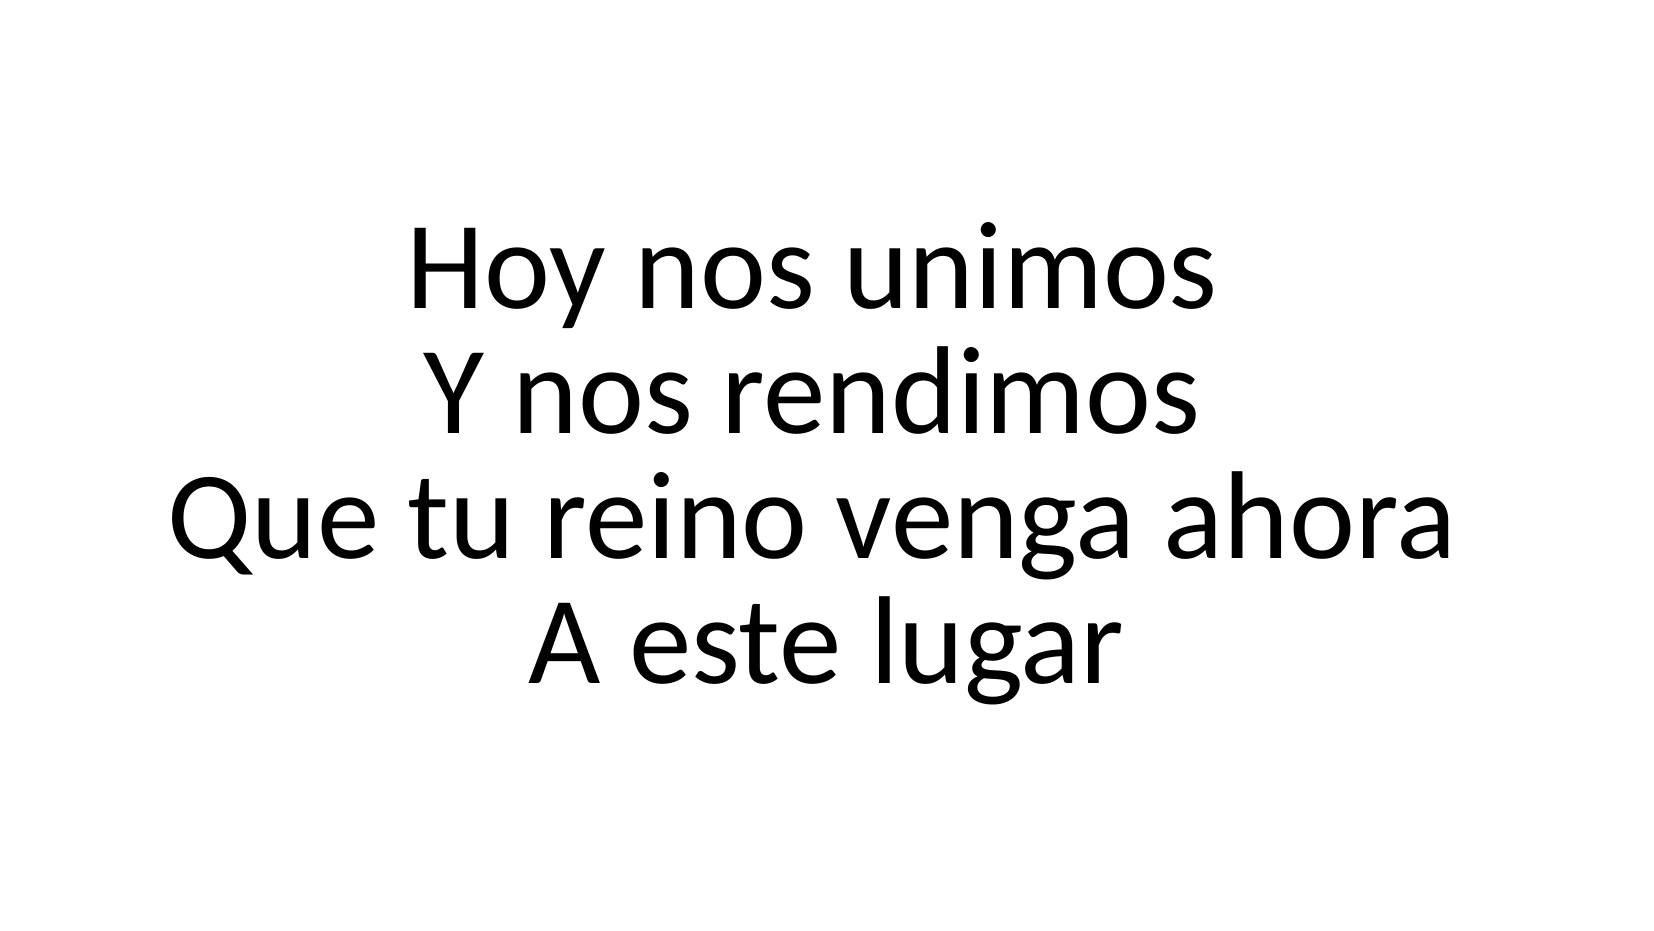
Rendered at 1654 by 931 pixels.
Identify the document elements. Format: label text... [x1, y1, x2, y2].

title Hoy nos unimos Y nos rendimos Que tu reino venga ahora A este lugar [0, 0, 1654, 931]
